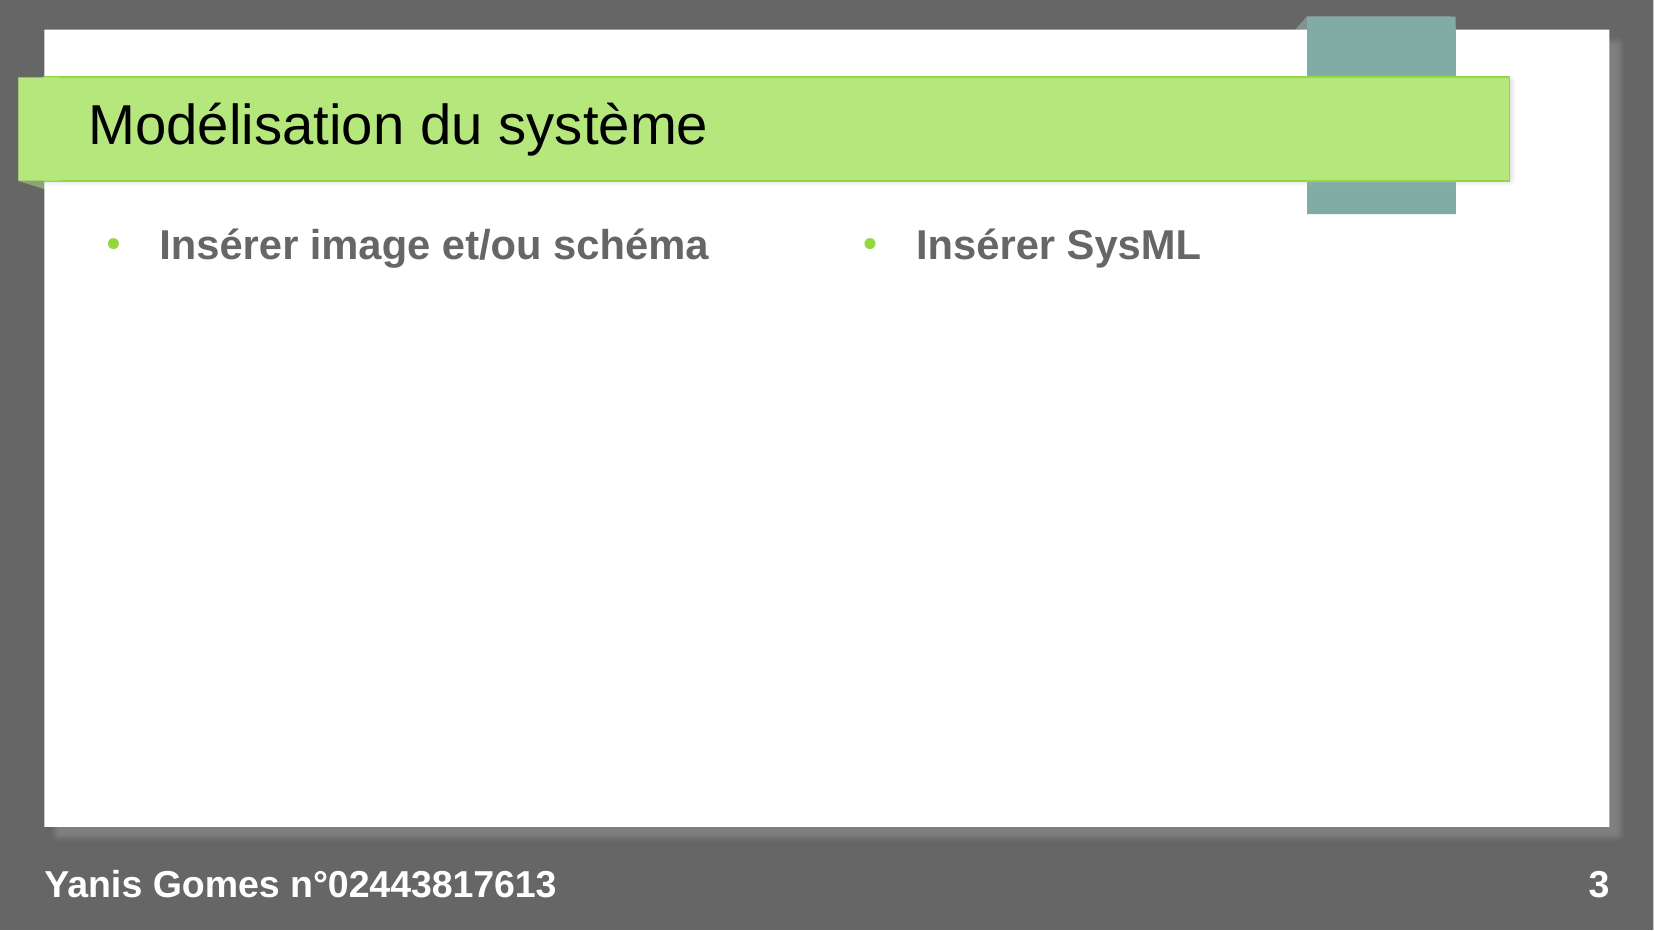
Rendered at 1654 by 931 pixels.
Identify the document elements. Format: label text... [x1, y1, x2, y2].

list Insérer SysML [845, 221, 1566, 813]
list Insérer image et/ou schéma [88, 221, 809, 813]
title Modélisation du système [88, 73, 1506, 178]
text_box 29 [974, 856, 1625, 916]
text_box Yanis Gomes n°02443817613 [29, 856, 680, 916]
